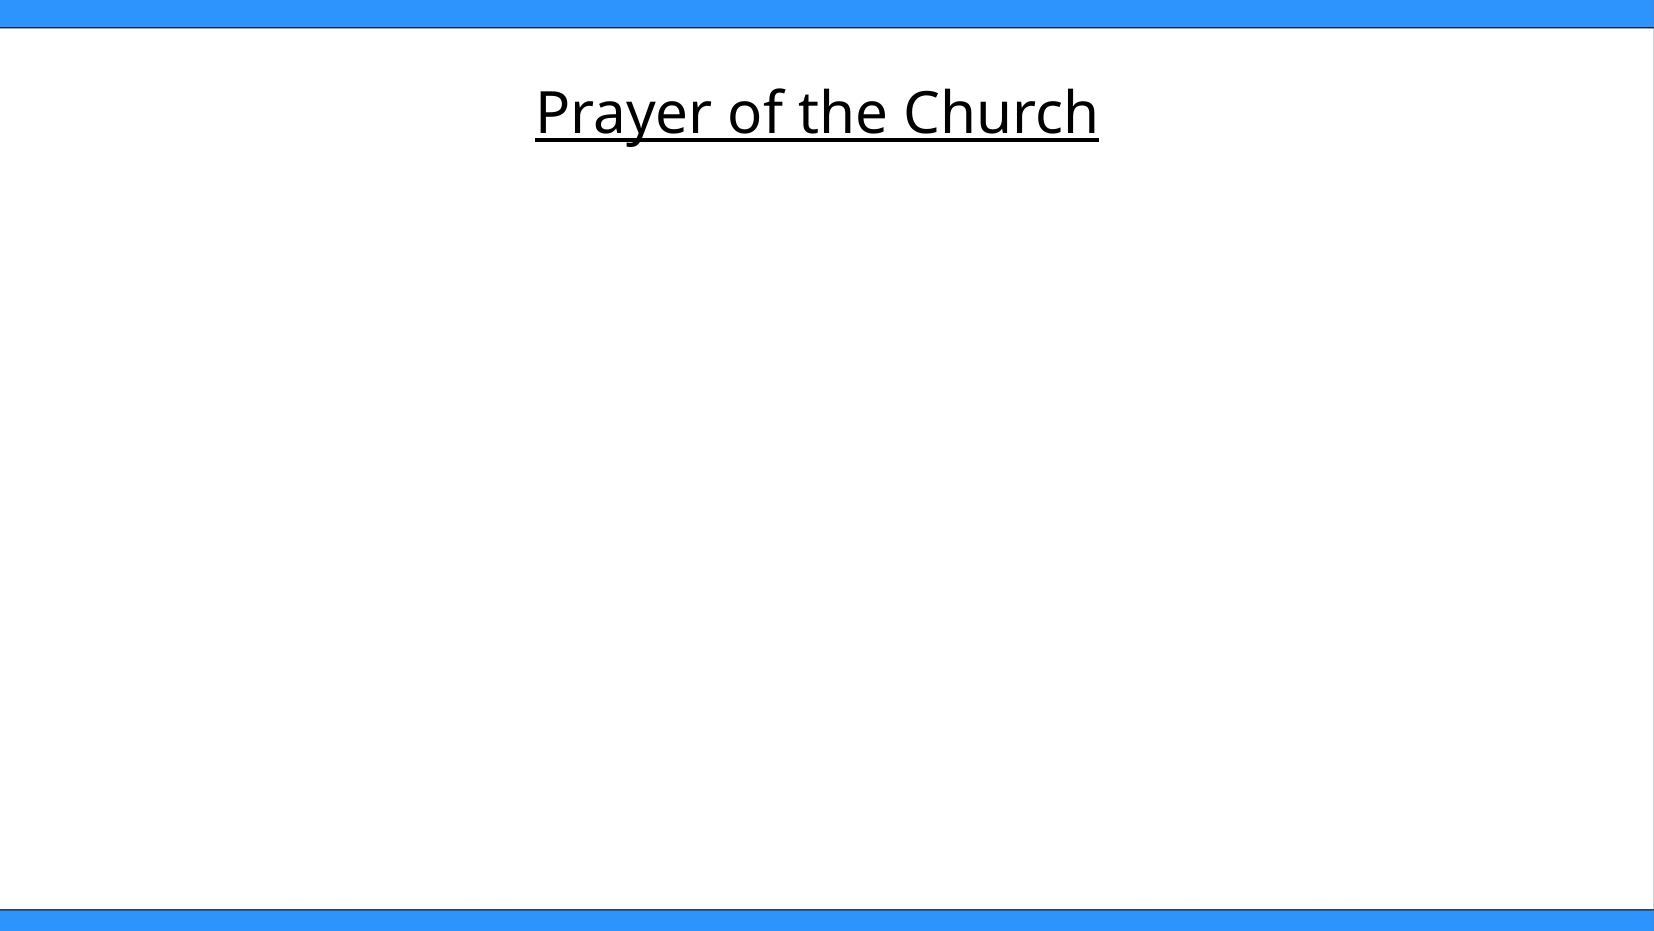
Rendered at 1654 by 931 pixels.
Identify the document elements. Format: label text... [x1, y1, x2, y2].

picture [0, 0, 1654, 931]
text_box Prayer of the Church [105, 63, 1531, 156]
